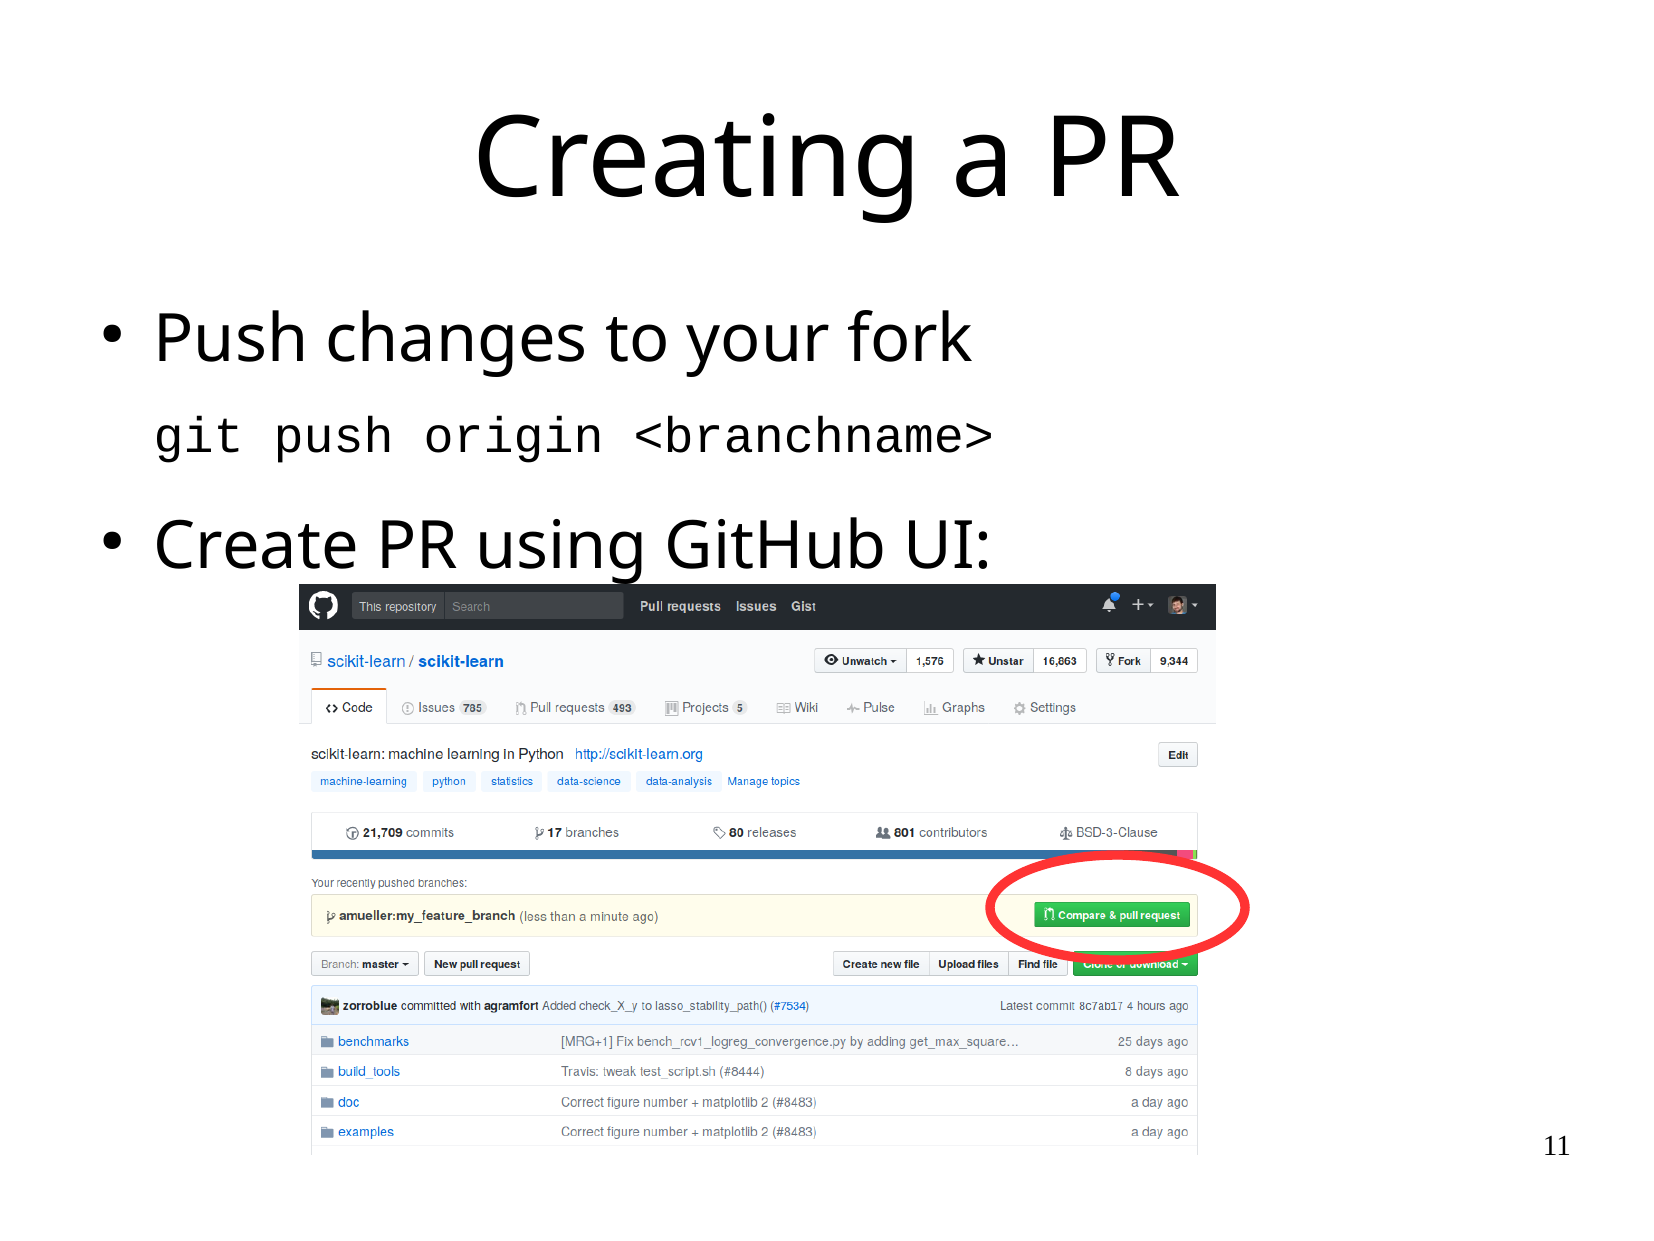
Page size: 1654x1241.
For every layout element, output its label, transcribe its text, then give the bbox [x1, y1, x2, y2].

picture [995, 860, 1216, 955]
title Creating a PR [82, 49, 1571, 257]
list Push changes to your fork git push origin <branchname> Create PR using GitHub UI: [82, 290, 1571, 1010]
picture [299, 584, 1216, 1156]
